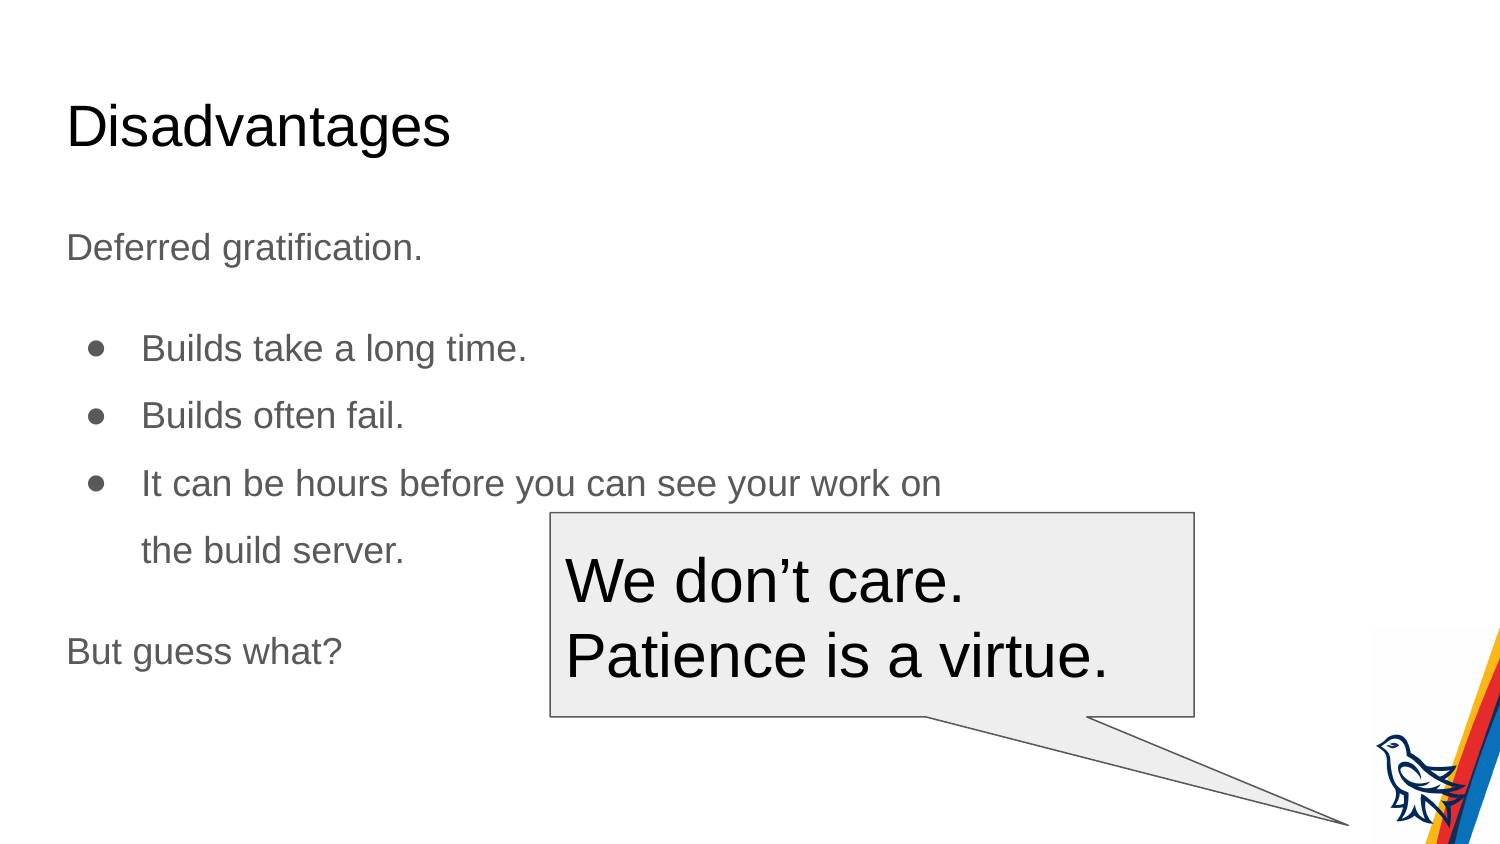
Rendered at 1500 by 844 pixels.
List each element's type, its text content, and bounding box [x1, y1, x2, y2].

picture [1372, 628, 1500, 844]
list Deferred gratification. Builds take a long time. Builds often fail. It can be hours before you can see your work on the build server. But guess what? [51, 185, 970, 747]
text_box We don’t care. Patience is a virtue. [550, 512, 1349, 826]
title Disadvantages [51, 72, 1449, 167]
